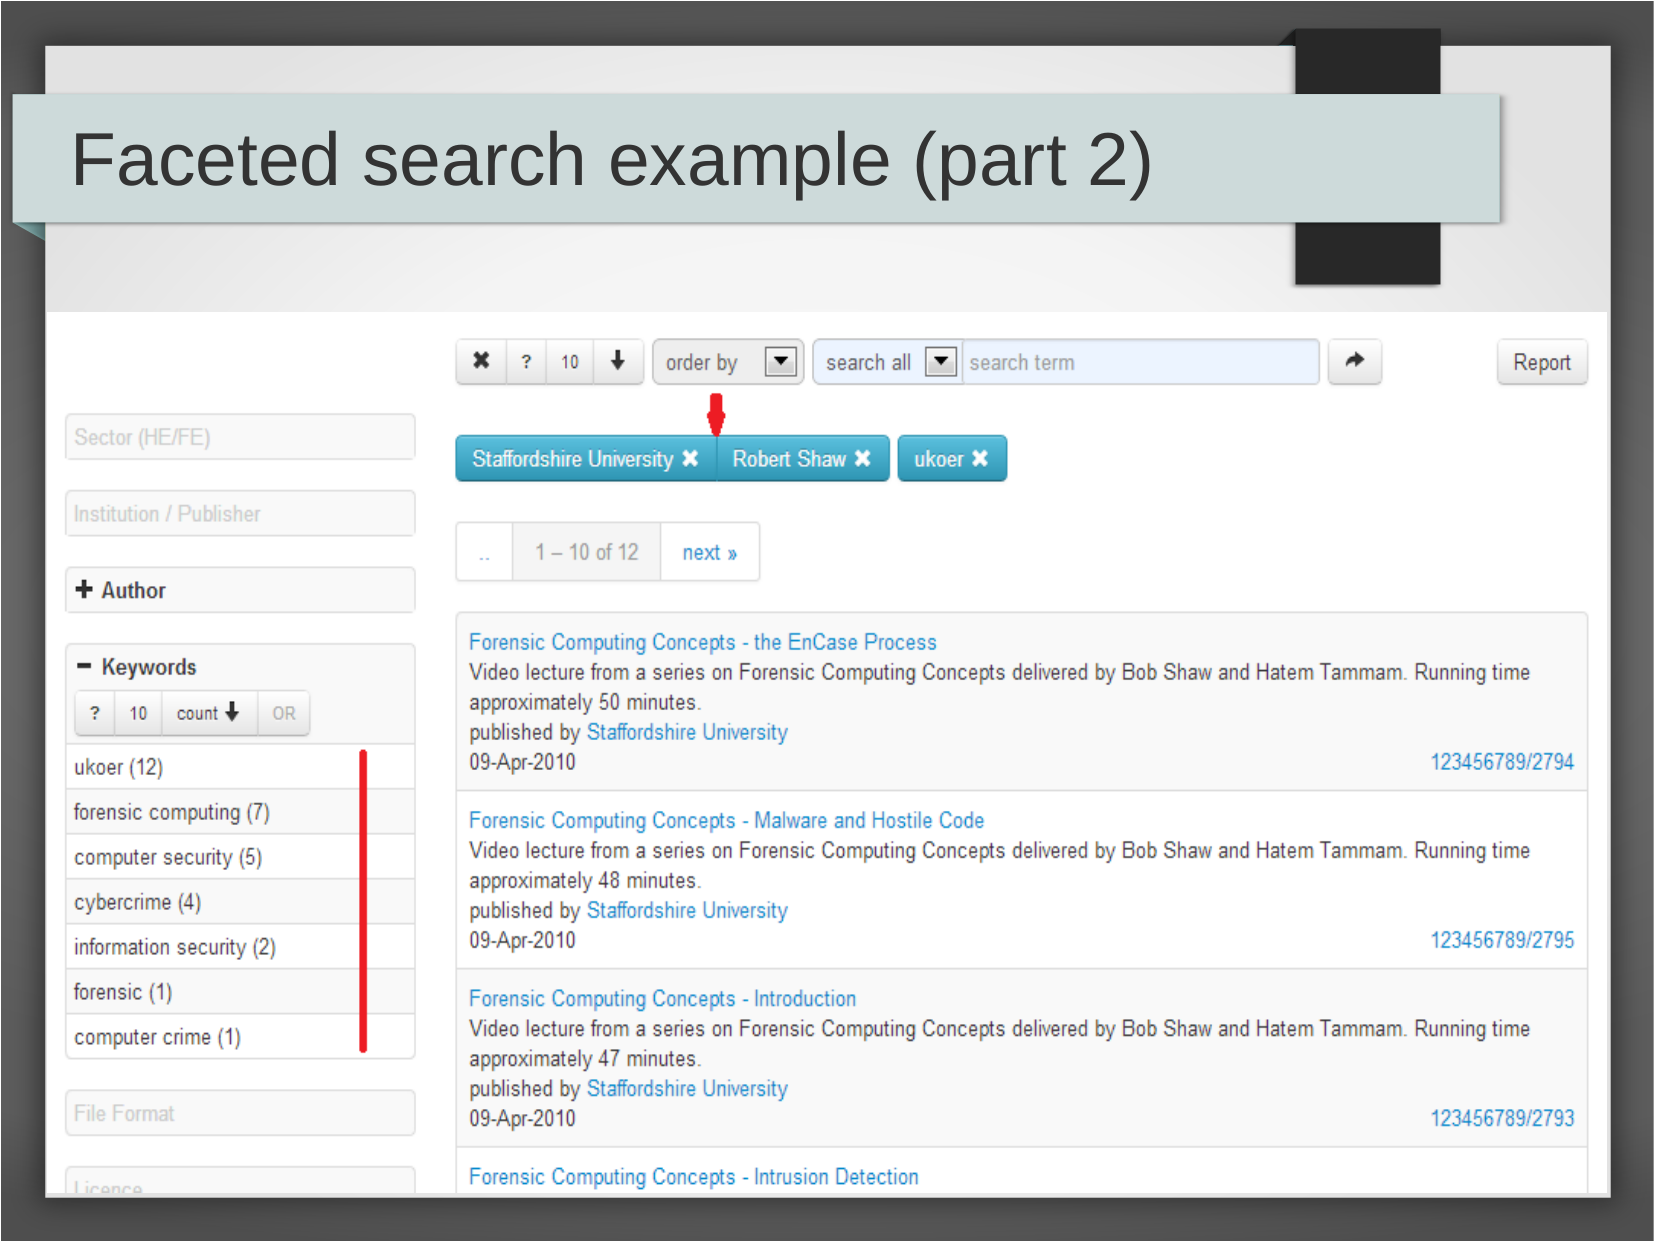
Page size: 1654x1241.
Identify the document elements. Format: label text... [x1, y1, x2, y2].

picture [1, 1, 1654, 1241]
title Faceted search example (part 2) [70, 106, 1229, 213]
